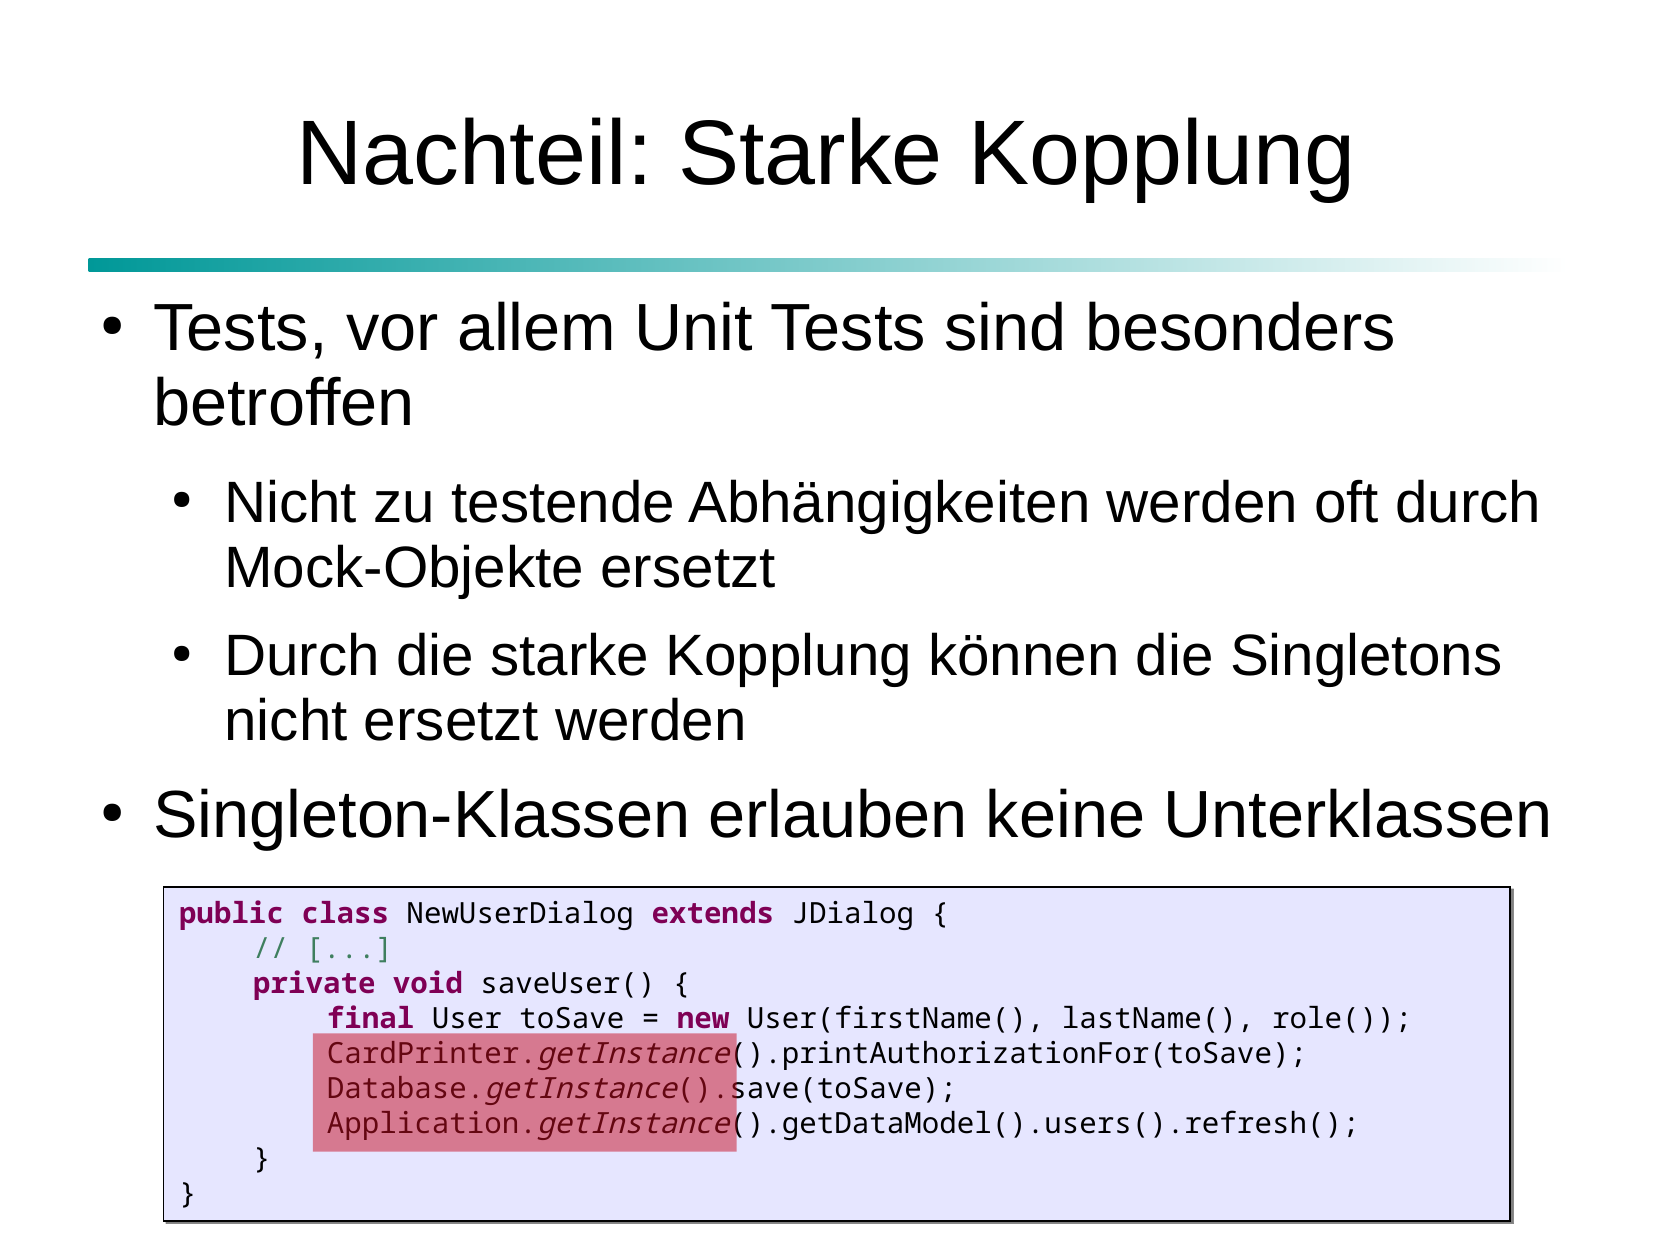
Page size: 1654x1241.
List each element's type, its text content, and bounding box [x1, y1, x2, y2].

title Nachteil: Starke Kopplung [82, 56, 1571, 250]
text_box public class NewUserDialog extends JDialog { // [...] private void saveUser() { final User toSave = new User(firstName(), lastName(), role()); CardPrinter.getInstance().printAuthorizationFor(toSave); Database.getInstance().save(toSave); Application.getInstance().getDataModel().users().refresh(); } } [163, 886, 1511, 1221]
list Tests, vor allem Unit Tests sind besonders betroffen Nicht zu testende Abhängigkeiten werden oft durch Mock-Objekte ersetzt Durch die starke Kopplung können die Singletons nicht ersetzt werden Singleton-Klassen erlauben keine Unterklassen [82, 290, 1571, 1109]
text_box [312, 1033, 737, 1152]
